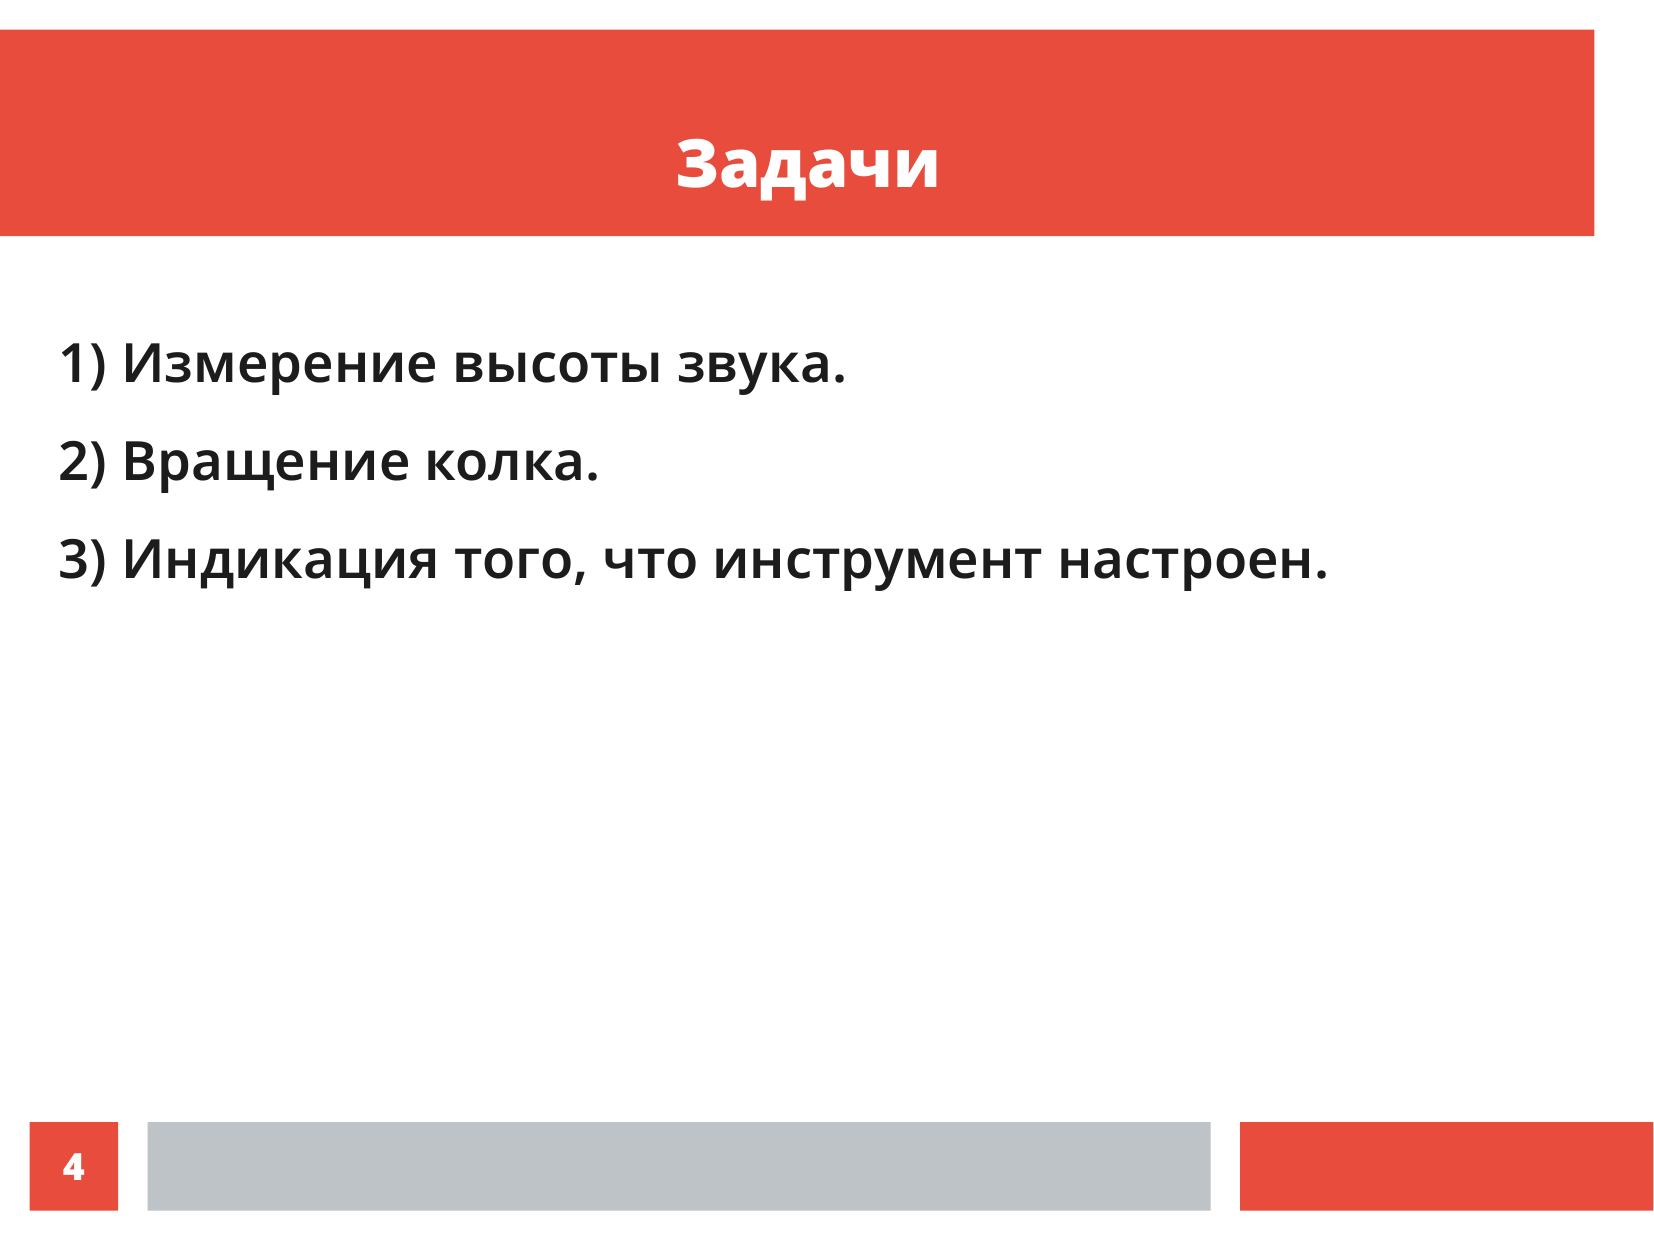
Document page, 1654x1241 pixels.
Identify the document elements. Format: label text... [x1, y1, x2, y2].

title Задачи [675, 59, 1654, 207]
list 1) Измерение высоты звука. 2) Вращение колка. 3) Индикация того, что инструмент настроен. [59, 324, 1565, 1093]
